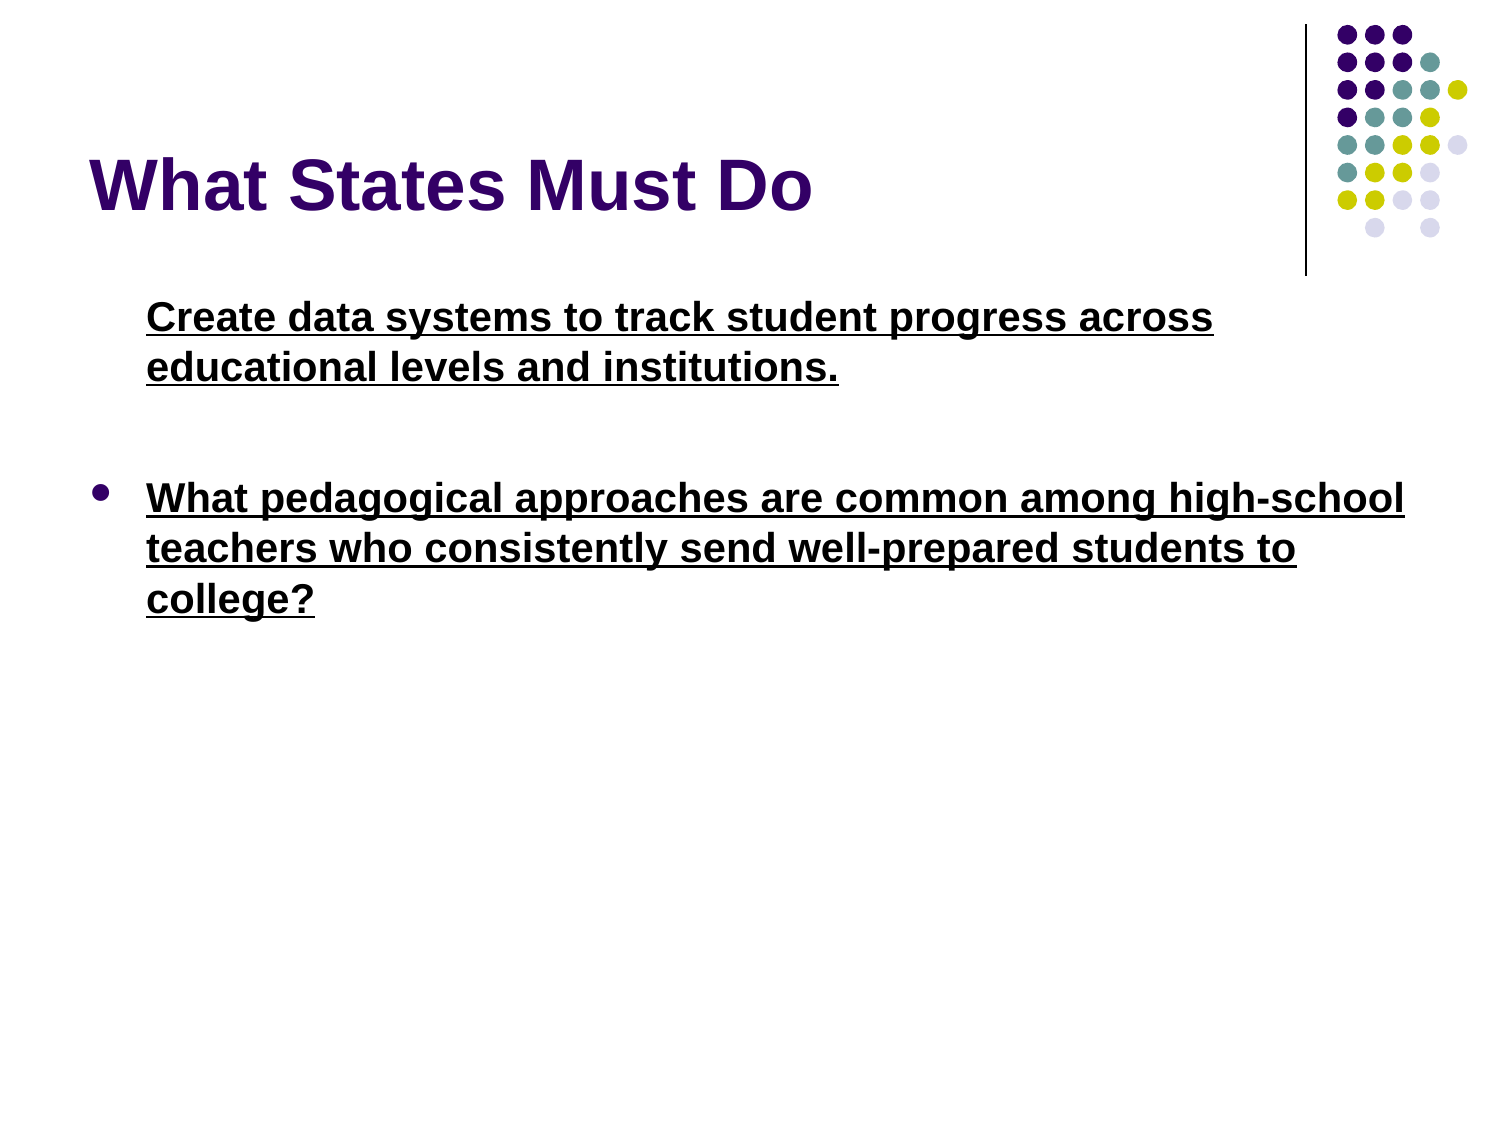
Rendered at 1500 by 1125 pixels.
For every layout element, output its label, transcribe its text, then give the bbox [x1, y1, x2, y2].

title What States Must Do [74, 20, 1313, 233]
list Create data systems to track student progress across educational levels and institutions. What pedagogical approaches are common among high-school teachers who consistently send well-prepared students to college? [75, 282, 1426, 1006]
